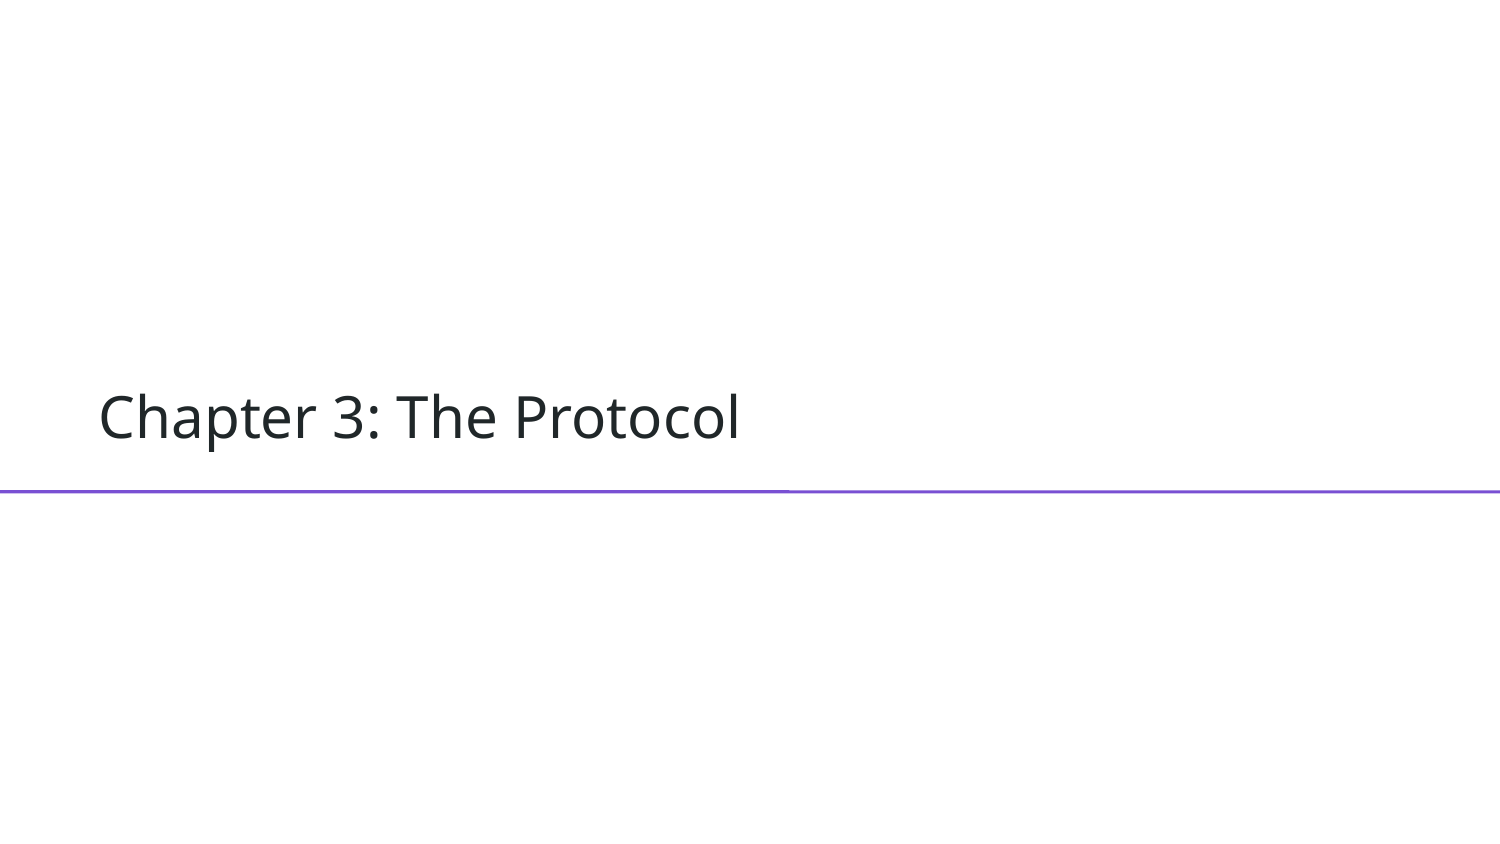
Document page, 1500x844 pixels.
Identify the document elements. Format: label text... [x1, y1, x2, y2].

title Chapter 3: The Protocol [83, 337, 1417, 466]
